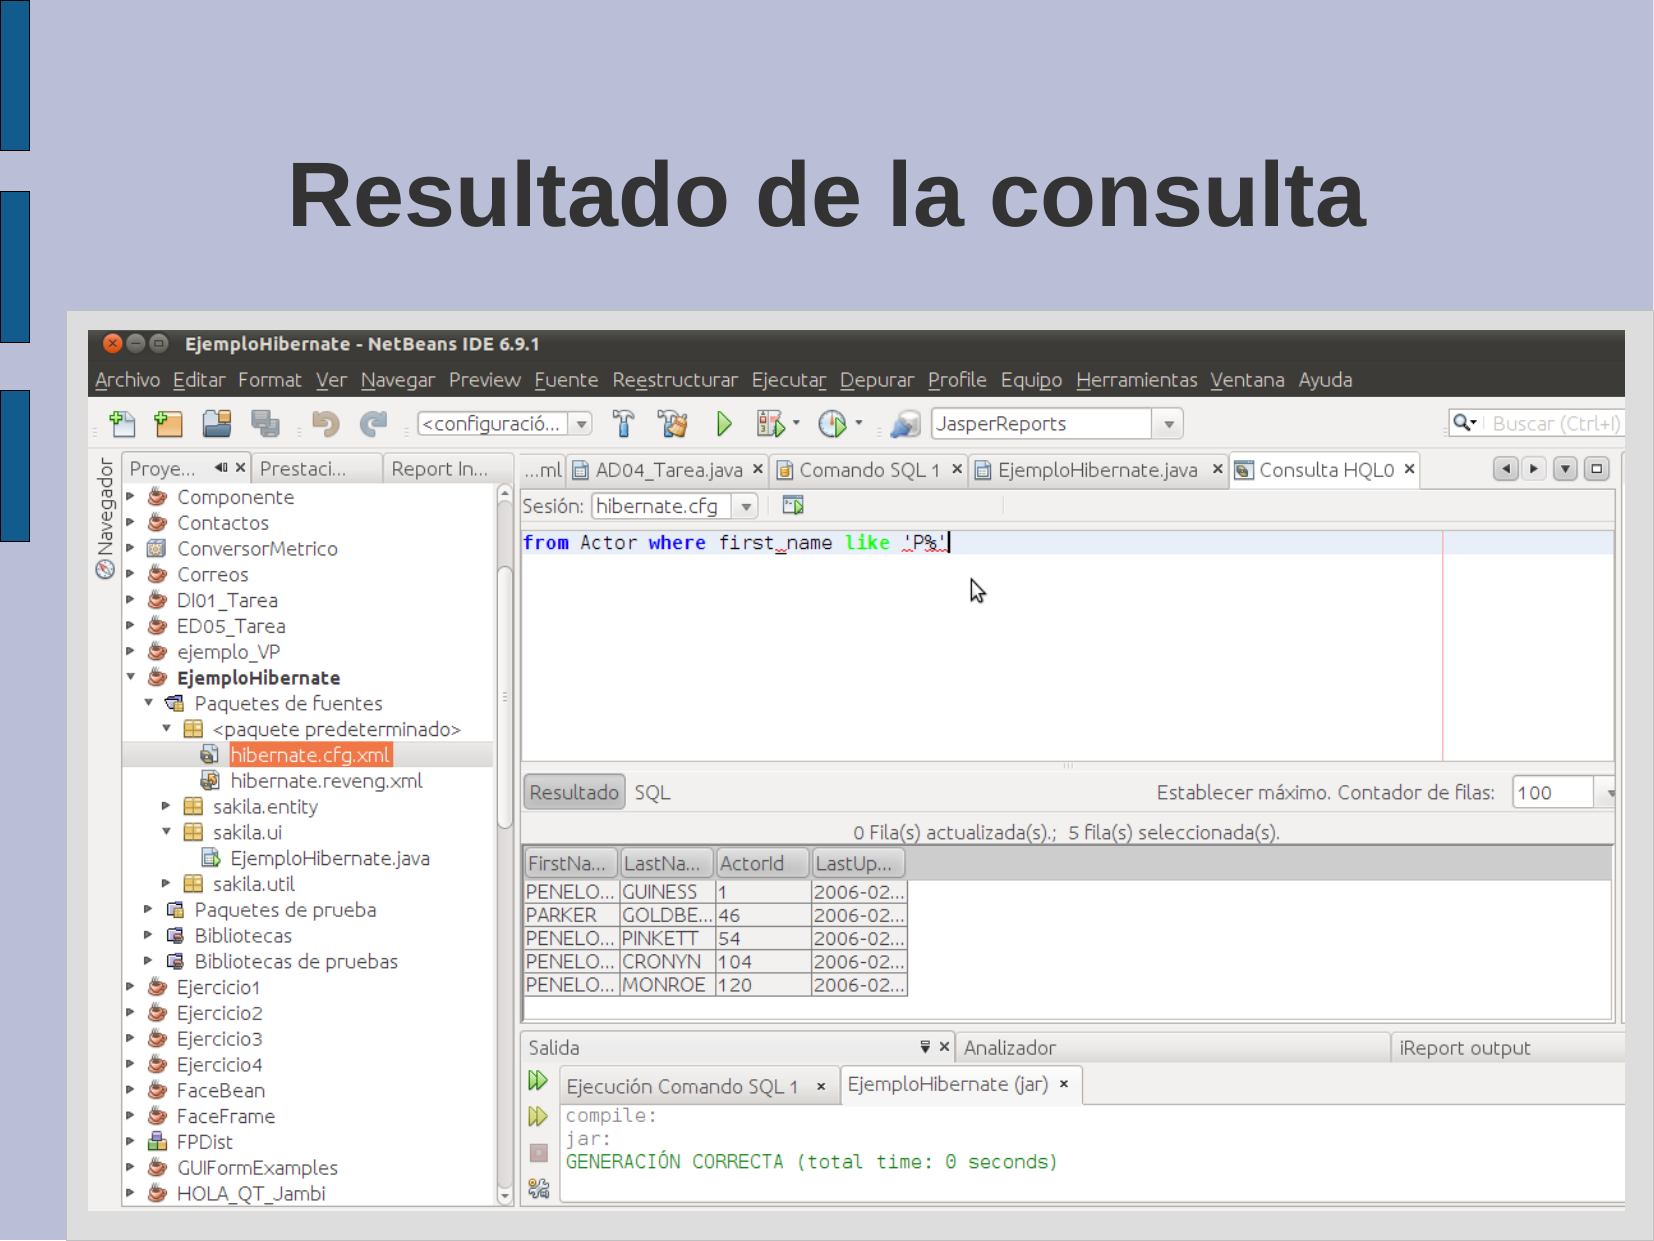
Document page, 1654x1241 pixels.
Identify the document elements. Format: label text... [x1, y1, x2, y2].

picture [88, 330, 1625, 1211]
title Resultado de la consulta [121, 98, 1534, 291]
